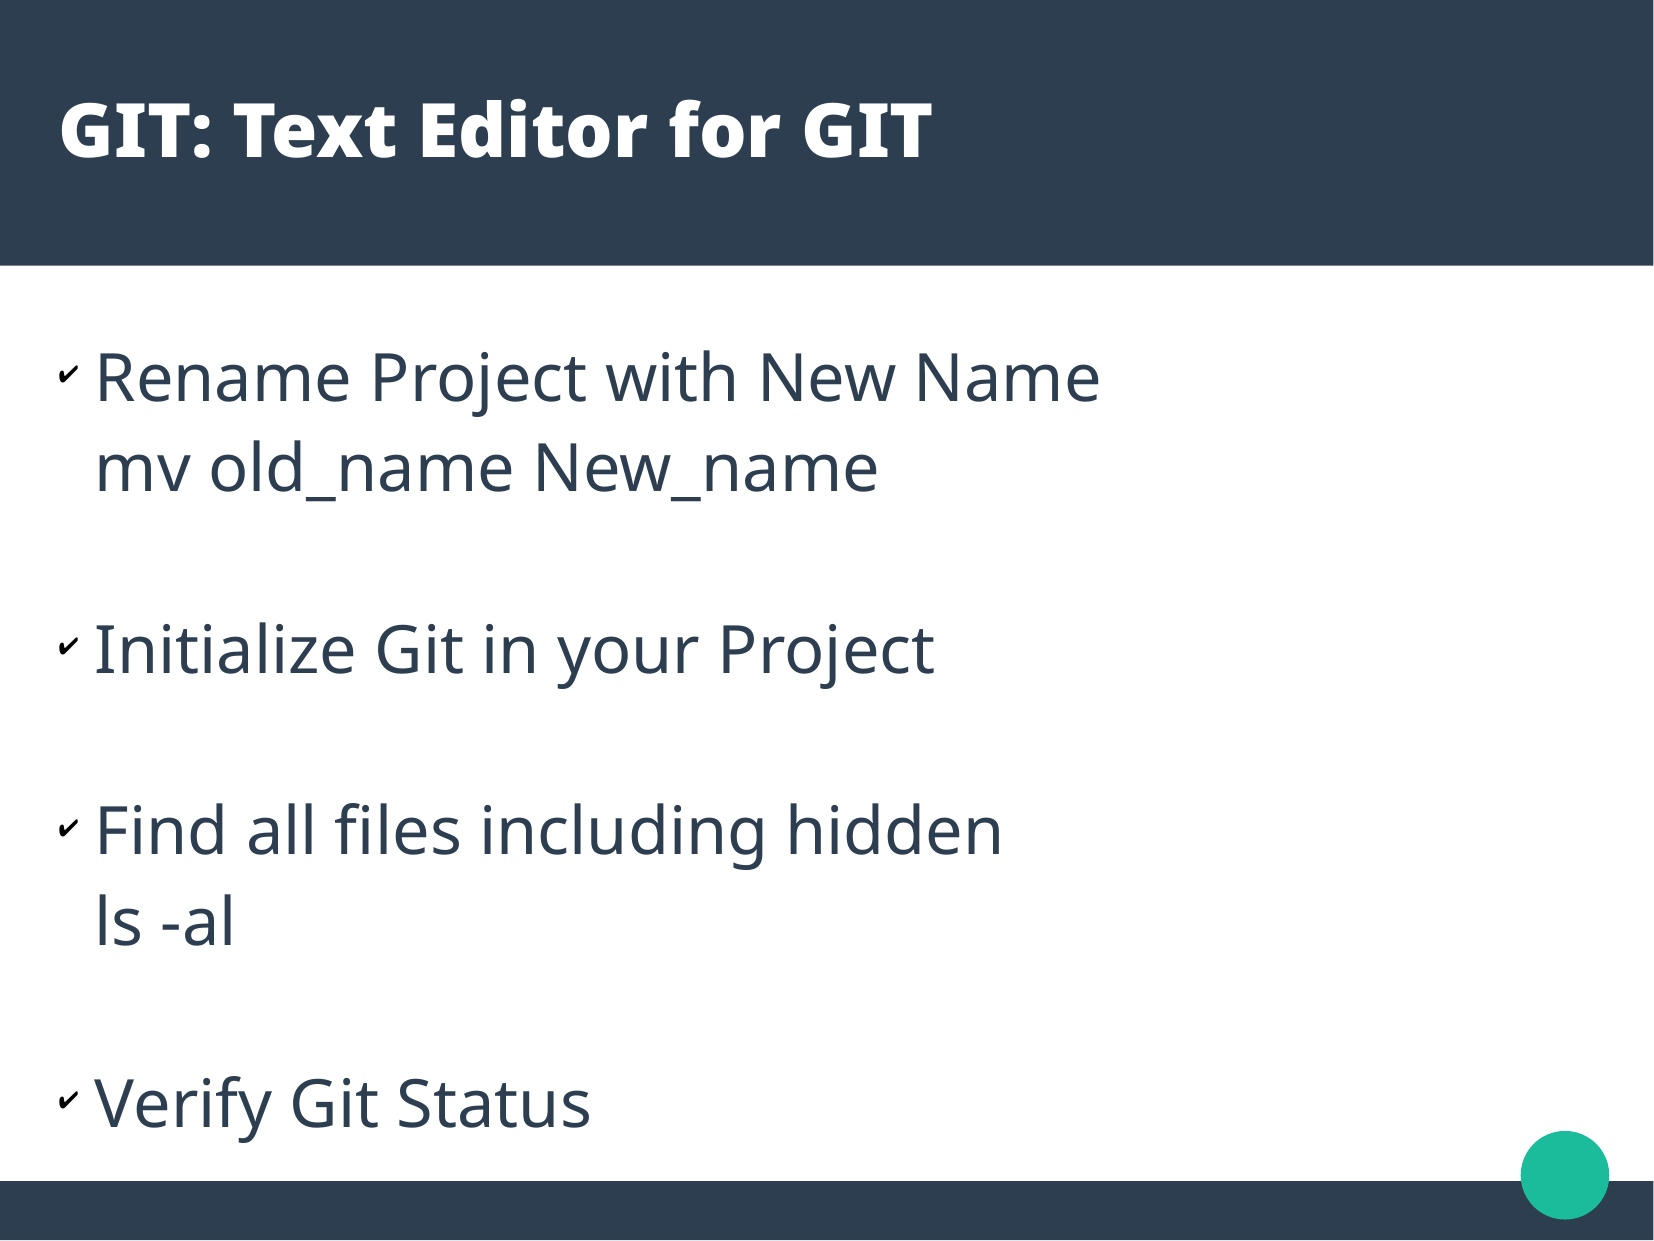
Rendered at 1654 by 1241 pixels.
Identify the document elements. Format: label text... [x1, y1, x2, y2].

title GIT: Text Editor for GIT [59, 40, 1595, 216]
subtitle Rename Project with New Name mv old_name New_name Initialize Git in your Project Find all files including hidden ls -al Verify Git Status [59, 271, 1595, 1205]
